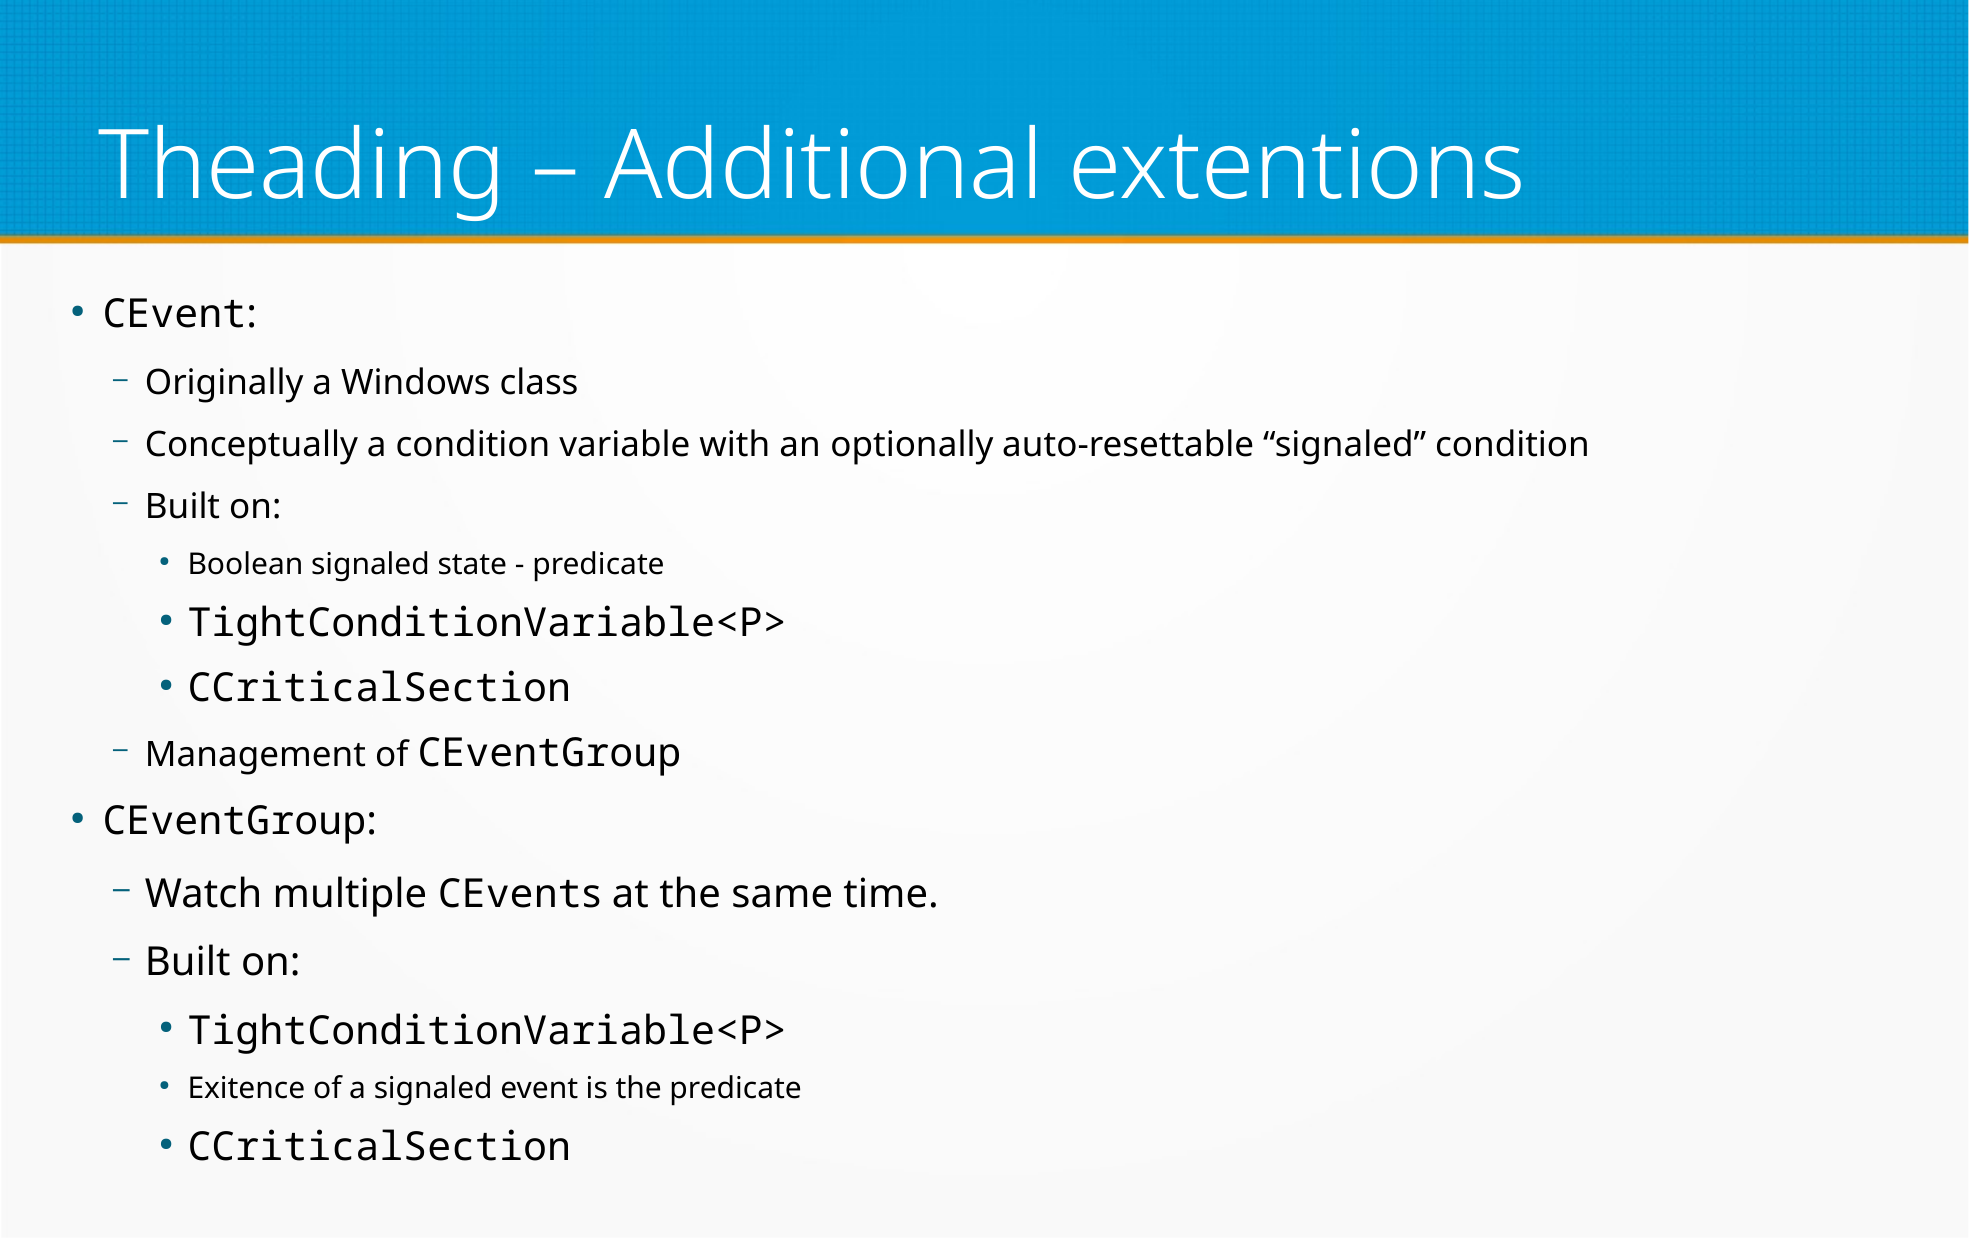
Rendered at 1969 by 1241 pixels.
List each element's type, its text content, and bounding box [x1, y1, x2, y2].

title Theading – Additional extentions [98, 19, 1870, 227]
list CEvent: Originally a Windows class Conceptually a condition variable with an optionally auto-resettable “signaled” condition Built on: Boolean signaled state - predicate TightConditionVariable<P> CCriticalSection Management of CEventGroup CEventGroup: Watch multiple CEvents at the same time. Built on: TightConditionVariable<P> Exitence of a signaled event is the predicate CCriticalSection [60, 285, 1822, 1186]
picture [0, 233, 1969, 1241]
